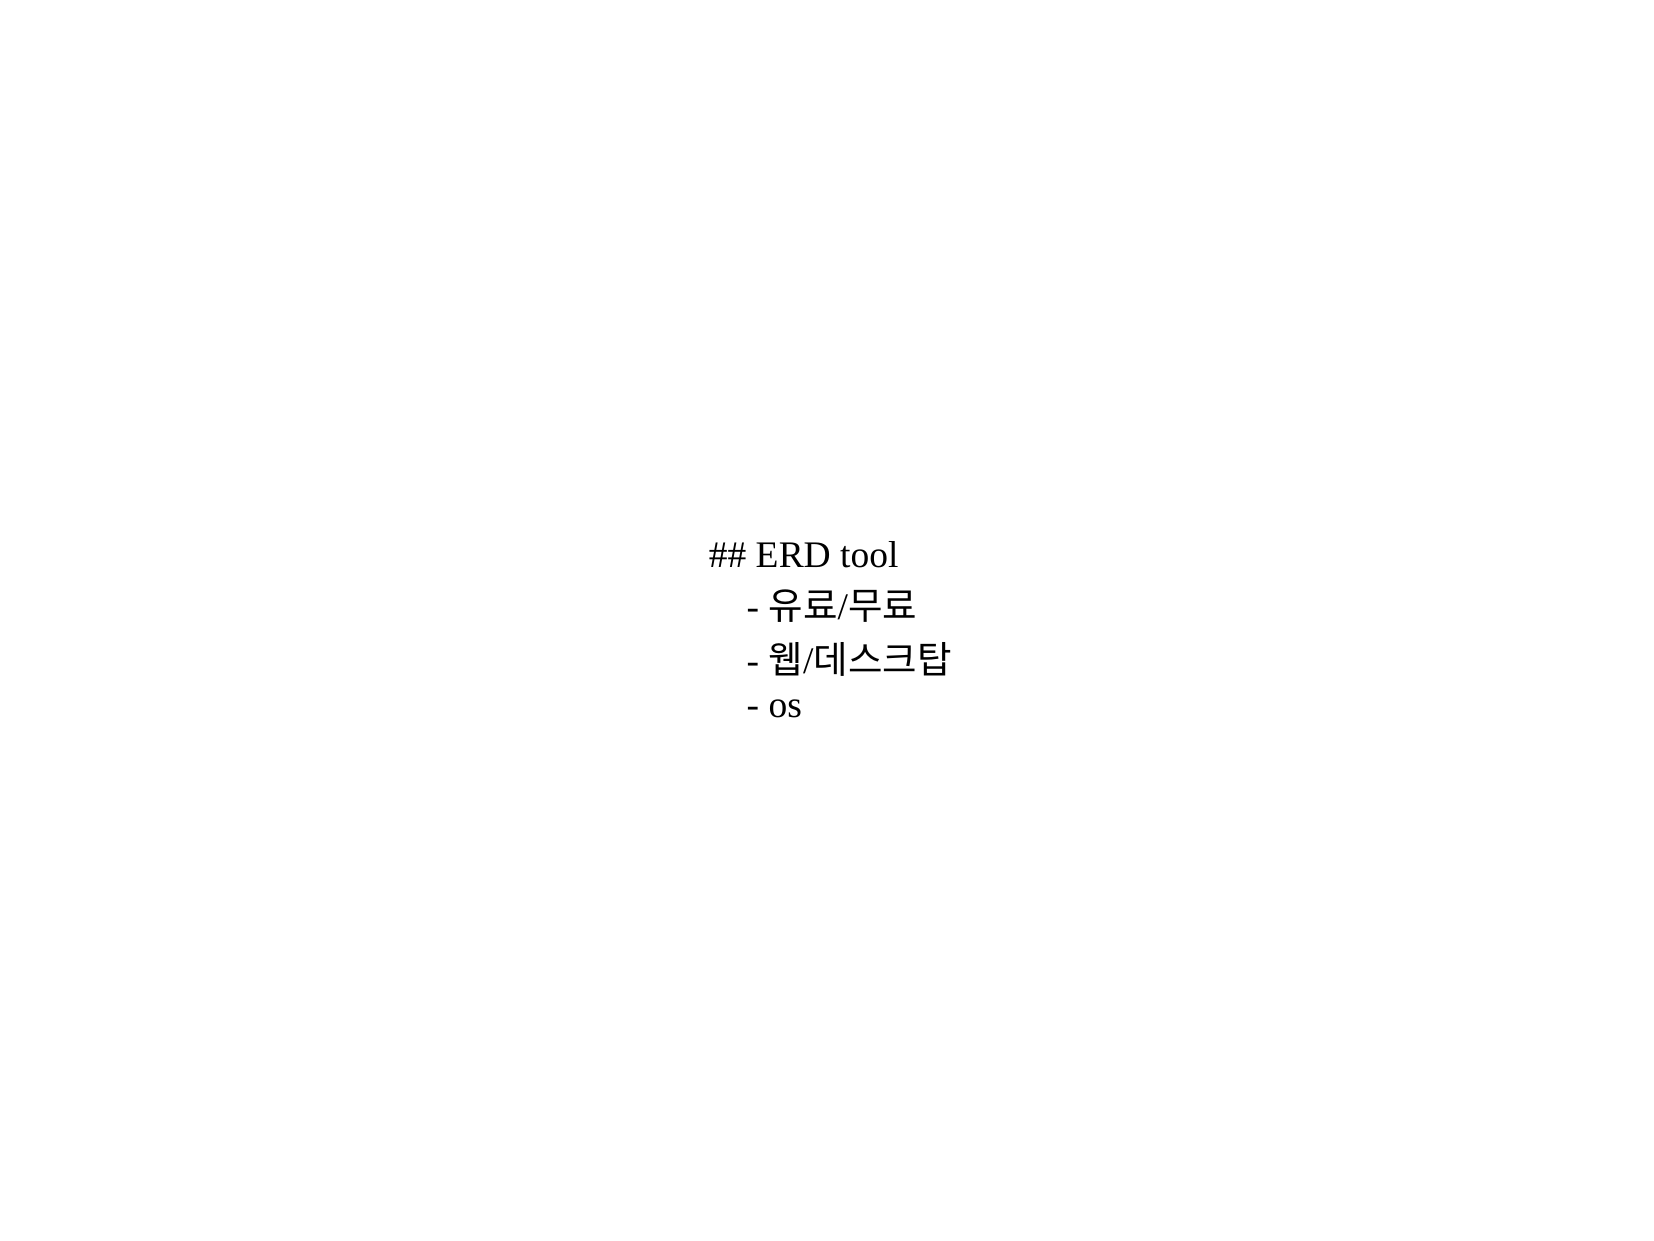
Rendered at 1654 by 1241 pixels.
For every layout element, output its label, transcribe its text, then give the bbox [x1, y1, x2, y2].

text_box ## ERD tool - 유료/무료 - 웹/데스크탑 - os [693, 526, 971, 724]
